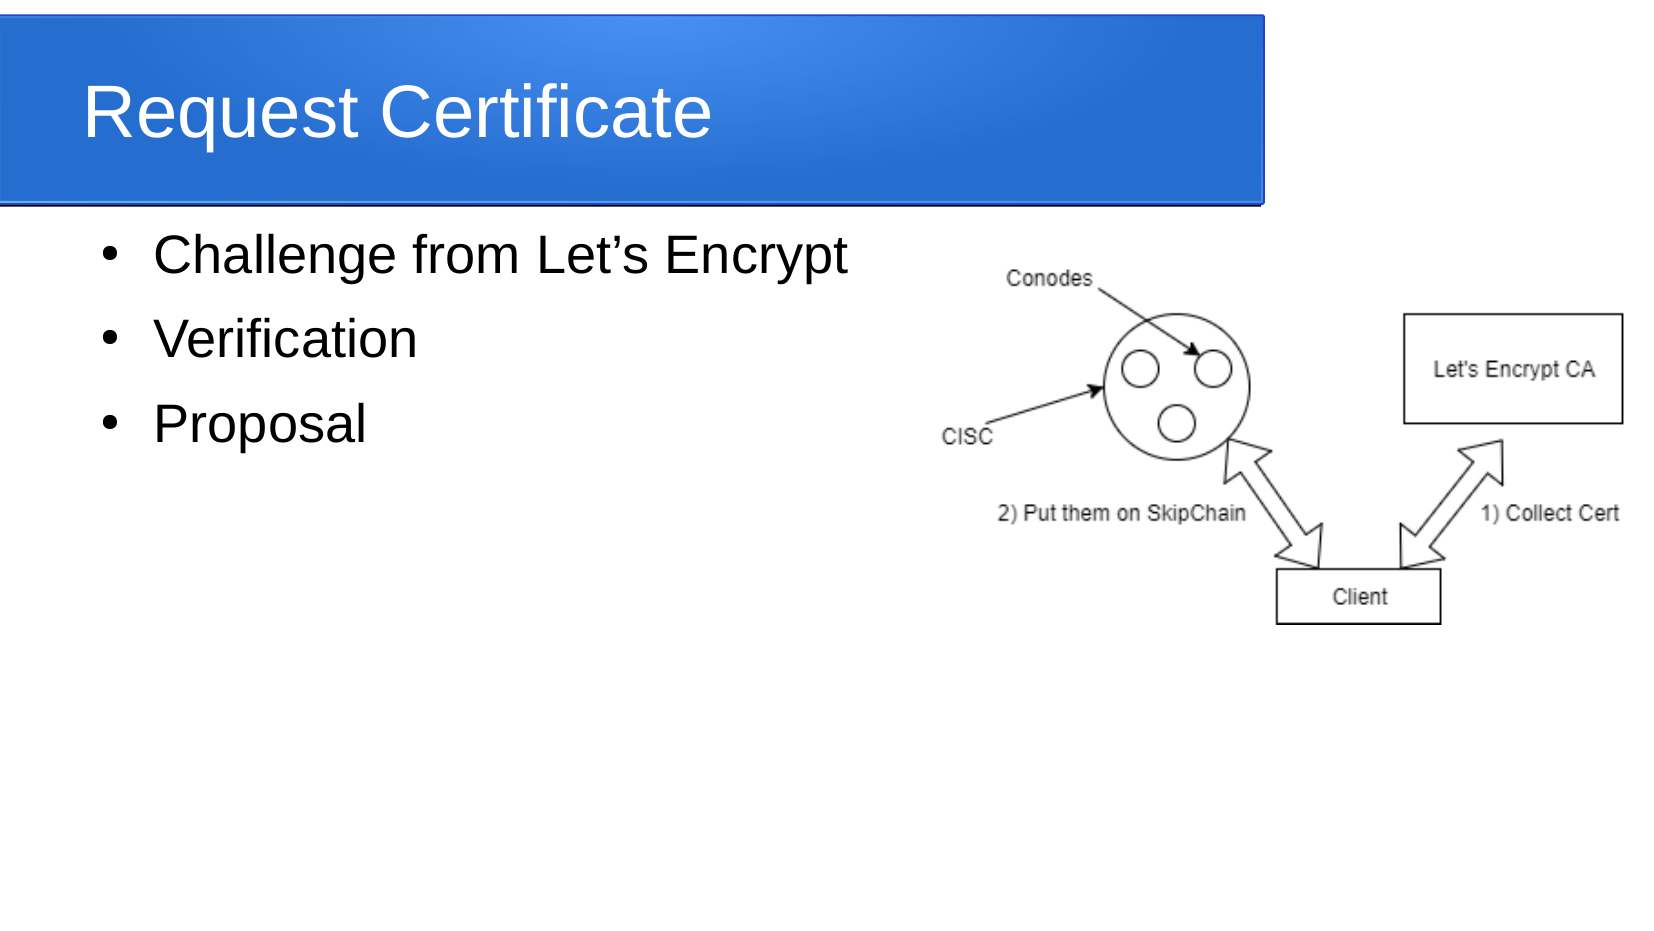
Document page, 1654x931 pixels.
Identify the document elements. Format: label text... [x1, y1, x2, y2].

title Request Certificate [82, 35, 1235, 189]
picture [938, 259, 1642, 626]
list Challenge from Let’s Encrypt Verification Proposal [82, 224, 1571, 764]
